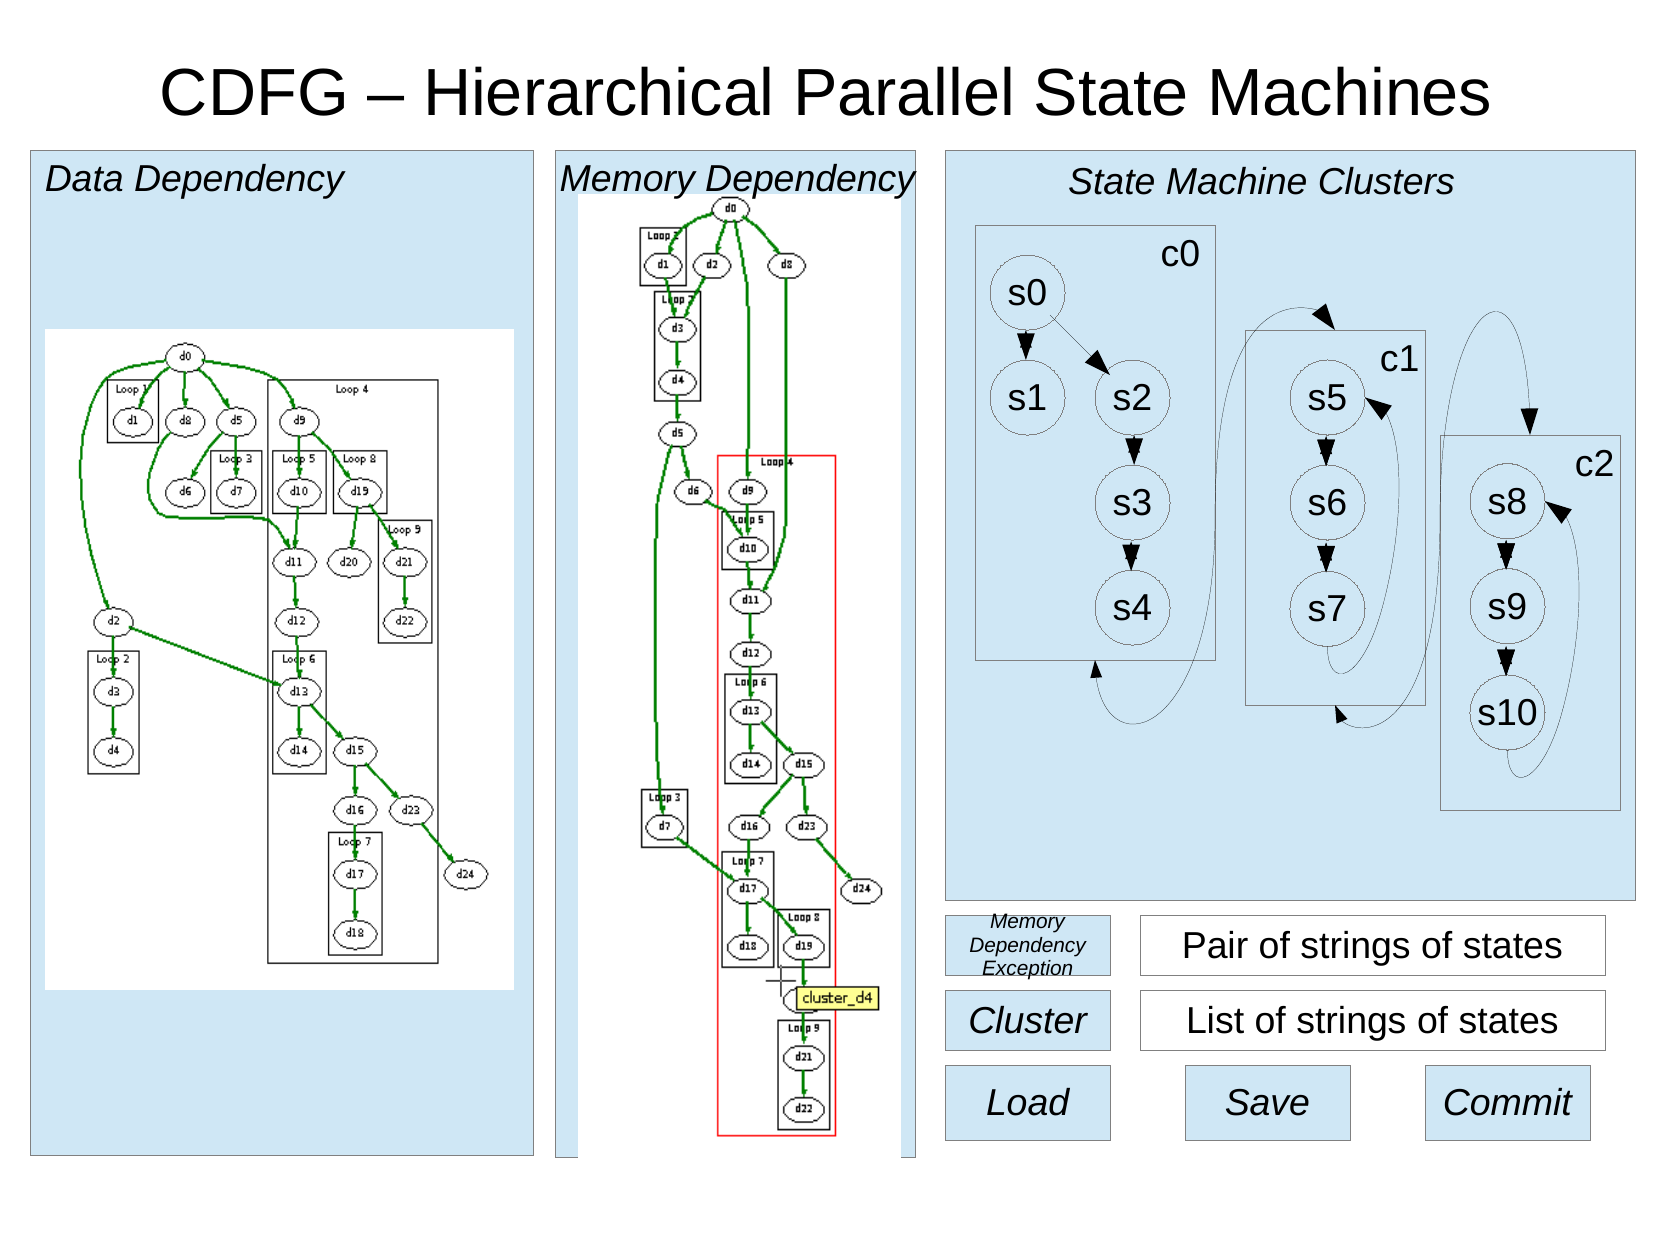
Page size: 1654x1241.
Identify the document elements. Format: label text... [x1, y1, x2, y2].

text_box s6 [1290, 464, 1366, 541]
text_box s7 [1289, 571, 1366, 647]
text_box s4 [1095, 570, 1171, 646]
picture [578, 207, 901, 1158]
text_box s0 [990, 255, 1066, 331]
text_box List of strings of states [1140, 990, 1606, 1051]
text_box s5 [1290, 359, 1366, 436]
text_box s2 [1095, 360, 1171, 436]
text_box Load [945, 1065, 1111, 1141]
text_box Save [1185, 1065, 1351, 1141]
picture [45, 329, 514, 991]
text_box [555, 207, 578, 1158]
text_box State Machine Clusters [1053, 153, 1471, 211]
text_box Data Dependency [30, 150, 359, 207]
text_box [30, 150, 534, 1156]
text_box s1 [990, 360, 1066, 436]
text_box Pair of strings of states [1140, 915, 1606, 976]
text_box c1 [1365, 330, 1435, 387]
text_box Memory Dependency [544, 150, 931, 207]
text_box s10 [1469, 674, 1546, 750]
text_box [945, 150, 1636, 901]
text_box s9 [1470, 568, 1546, 644]
text_box c2 [1560, 435, 1630, 492]
text_box c0 [1145, 225, 1216, 282]
text_box s3 [1095, 465, 1171, 541]
text_box s8 [1470, 463, 1546, 539]
text_box Commit [1425, 1065, 1591, 1141]
text_box Cluster [945, 990, 1111, 1051]
text_box [901, 207, 916, 1158]
title CDFG – Hierarchical Parallel State Machines [82, 49, 1571, 136]
text_box Memory Dependency Exception [945, 915, 1111, 976]
